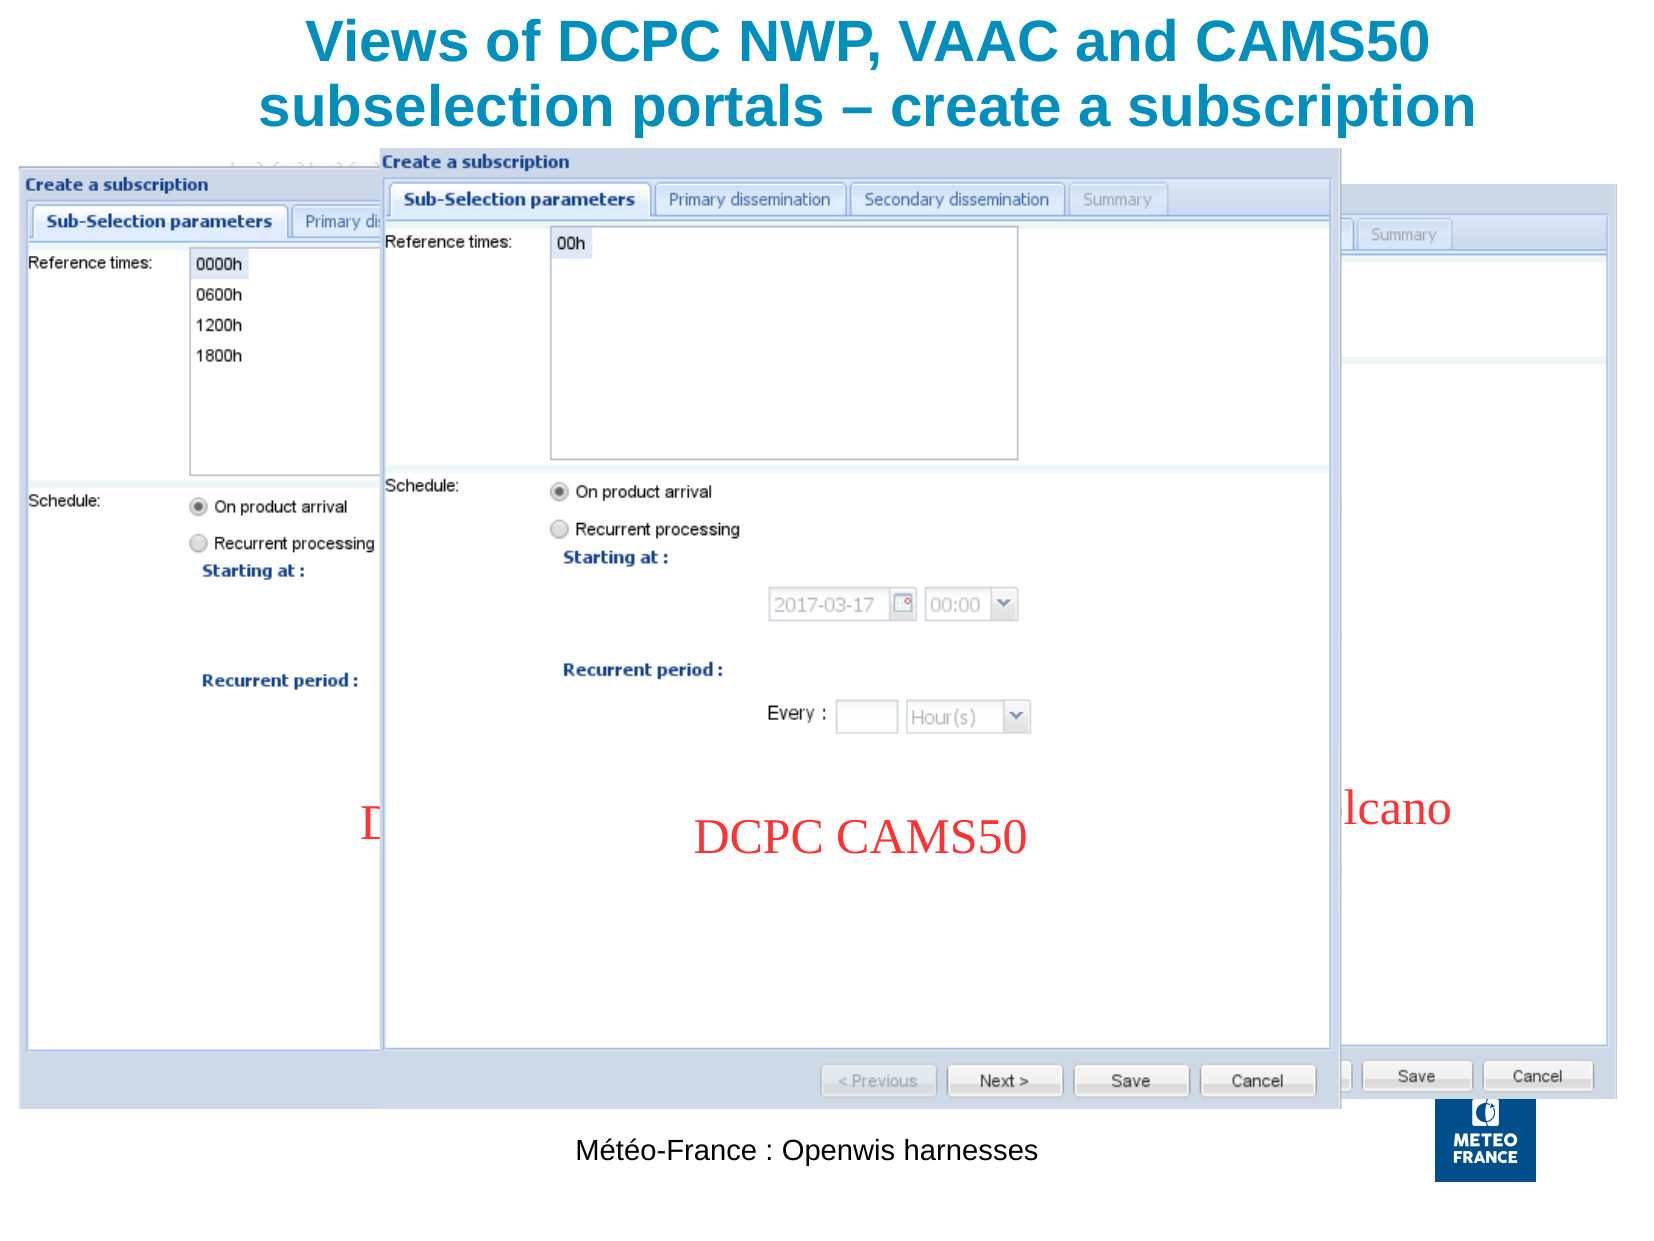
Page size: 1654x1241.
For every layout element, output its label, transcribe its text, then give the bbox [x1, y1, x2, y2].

picture [18, 148, 1617, 1182]
title Views of DCPC NWP, VAAC and CAMS50 subselection portals – create a subscription [129, 8, 1609, 139]
